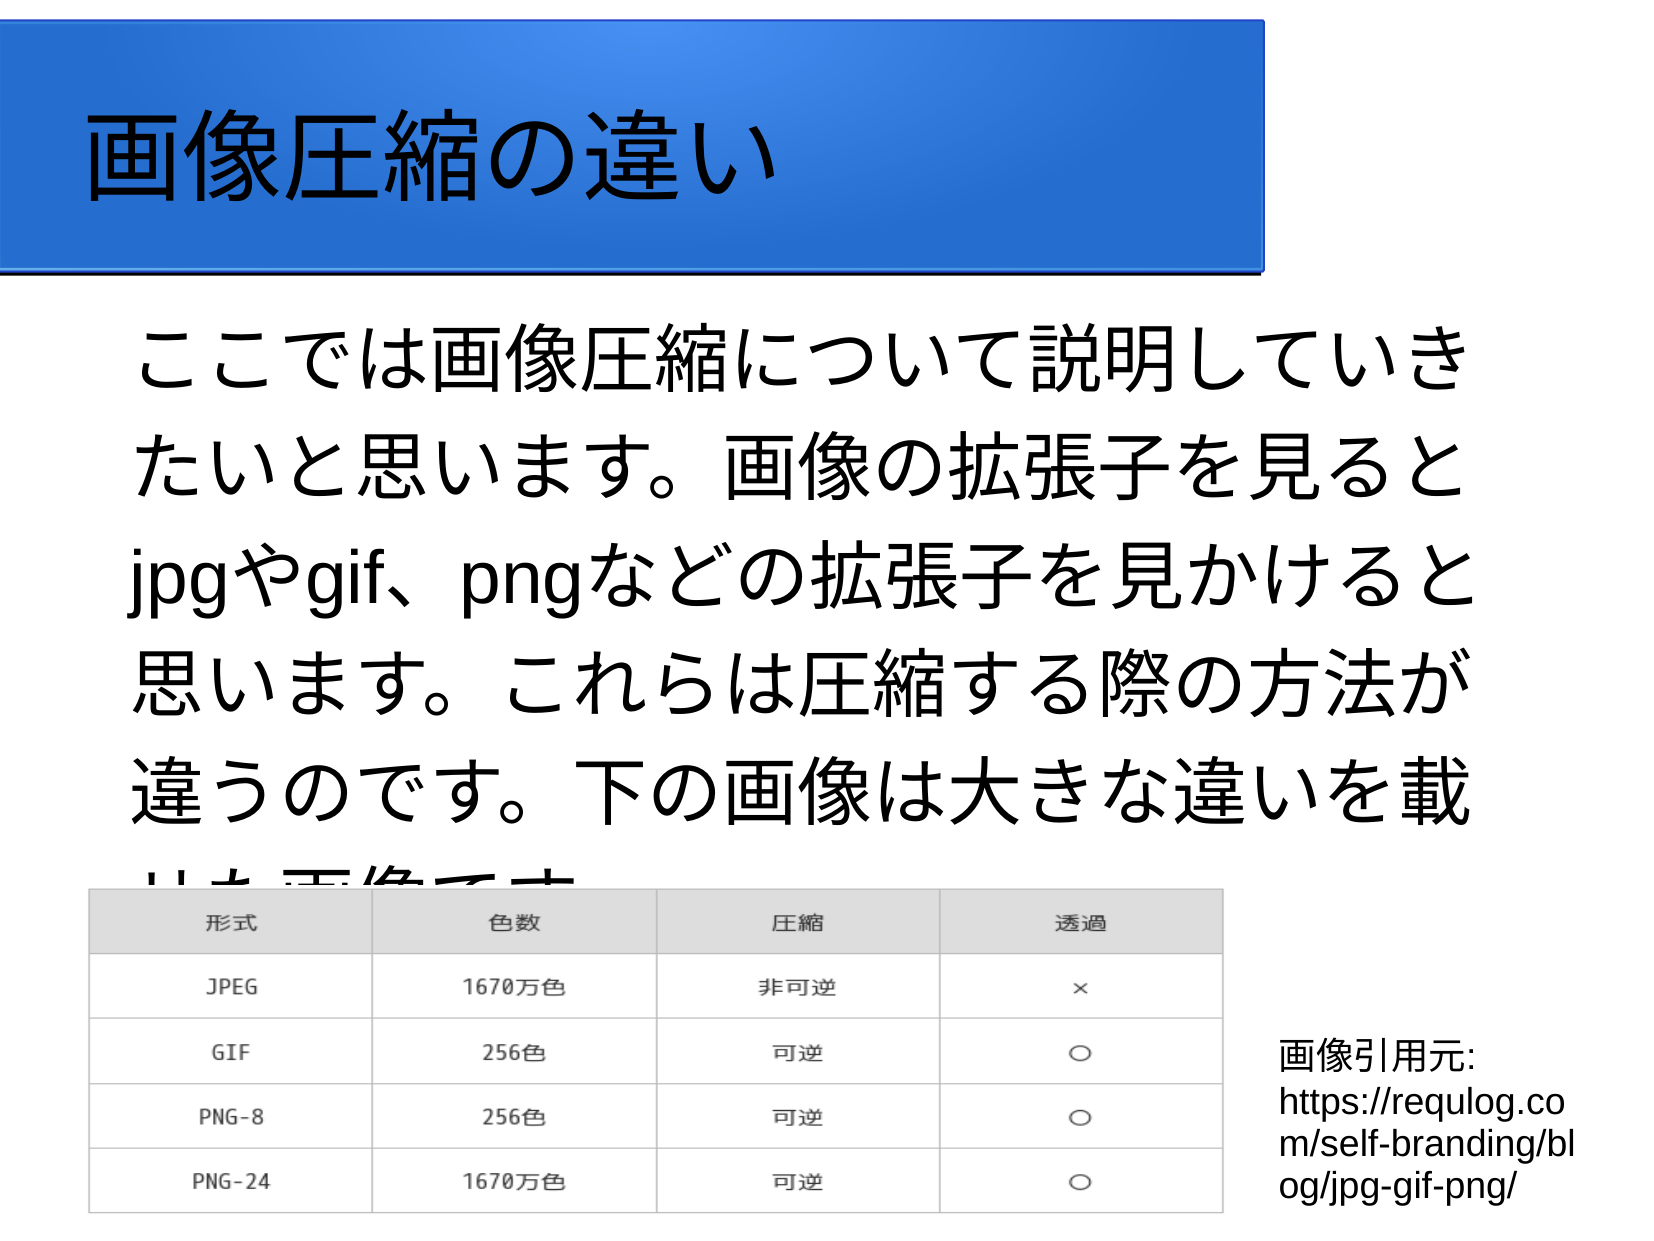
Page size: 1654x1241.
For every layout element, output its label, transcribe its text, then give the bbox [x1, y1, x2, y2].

list ここでは画像圧縮について説明していきたいと思います。画像の拡張子を見るとjpgやgif、pngなどの拡張子を見かけると思います。これらは圧縮する際の方法が違うのです。下の画像は大きな違いを載せた画像です。 [59, 299, 1548, 1019]
title 画像圧縮の違い [82, 47, 1235, 252]
picture [82, 885, 1229, 1217]
text_box 画像引用元: https://requlog.com/self-branding/blog/jpg-gif-png/ [1263, 1018, 1607, 1241]
